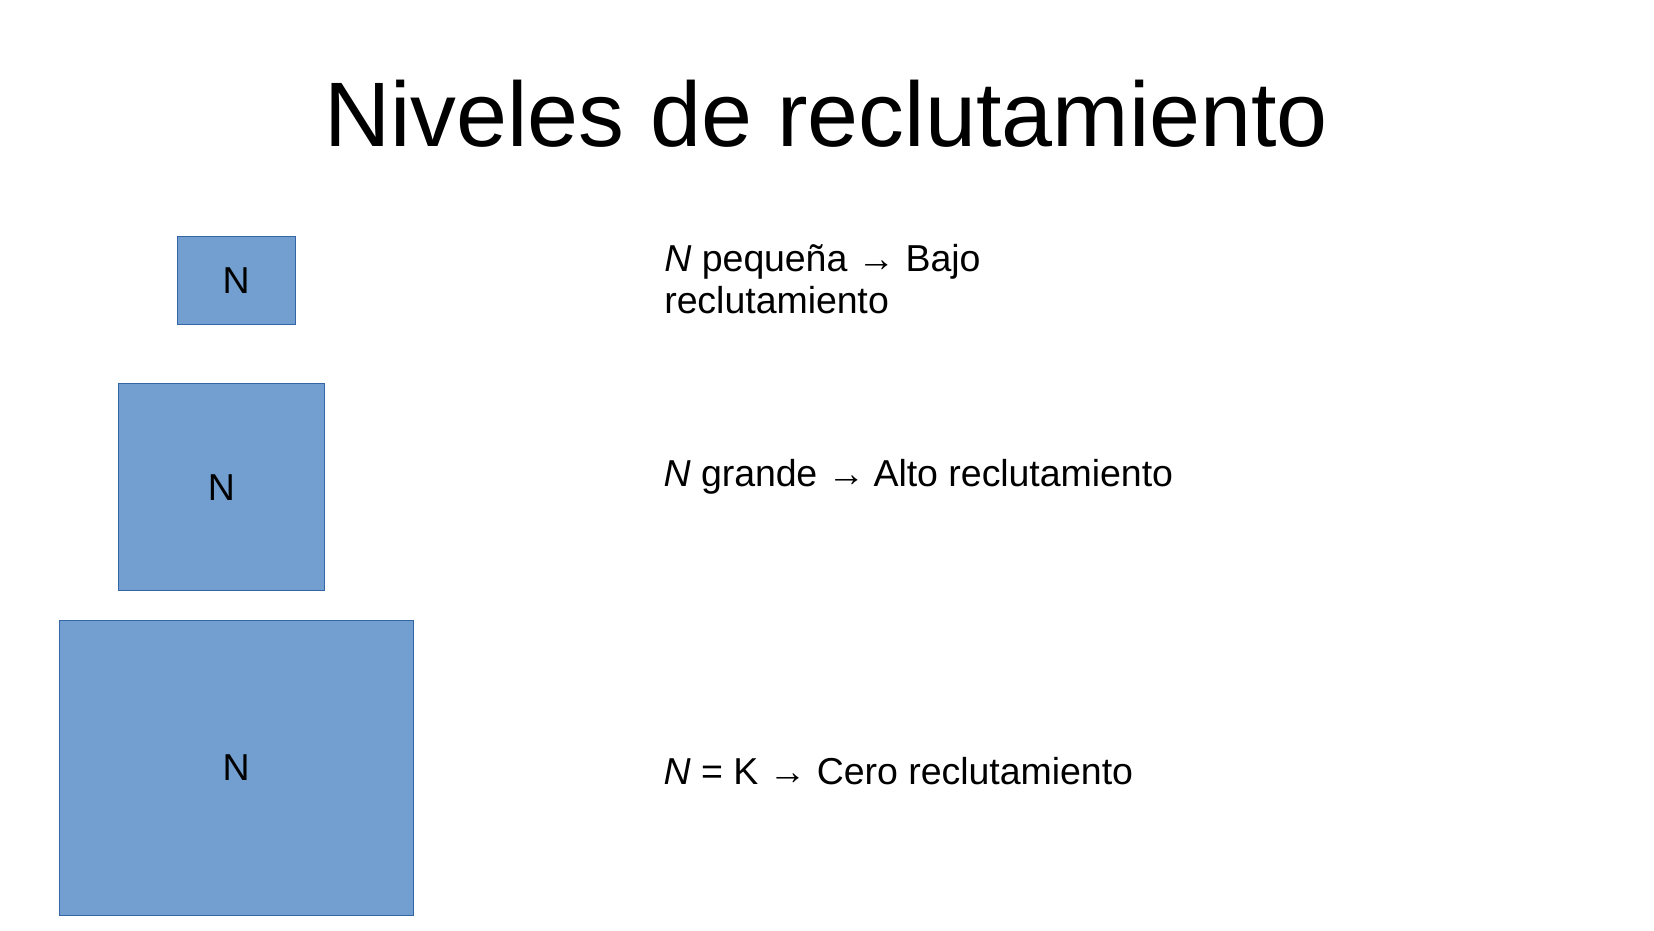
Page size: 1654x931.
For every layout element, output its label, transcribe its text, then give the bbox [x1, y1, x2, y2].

text_box N [59, 620, 414, 916]
text_box N grande → Alto reclutamiento [648, 445, 1210, 502]
text_box N [118, 383, 325, 591]
text_box N = K → Cero reclutamiento [648, 742, 1210, 800]
title Niveles de reclutamiento [82, 37, 1571, 193]
text_box N [177, 236, 296, 325]
text_box N pequeña → Bajo reclutamiento [649, 230, 1211, 330]
